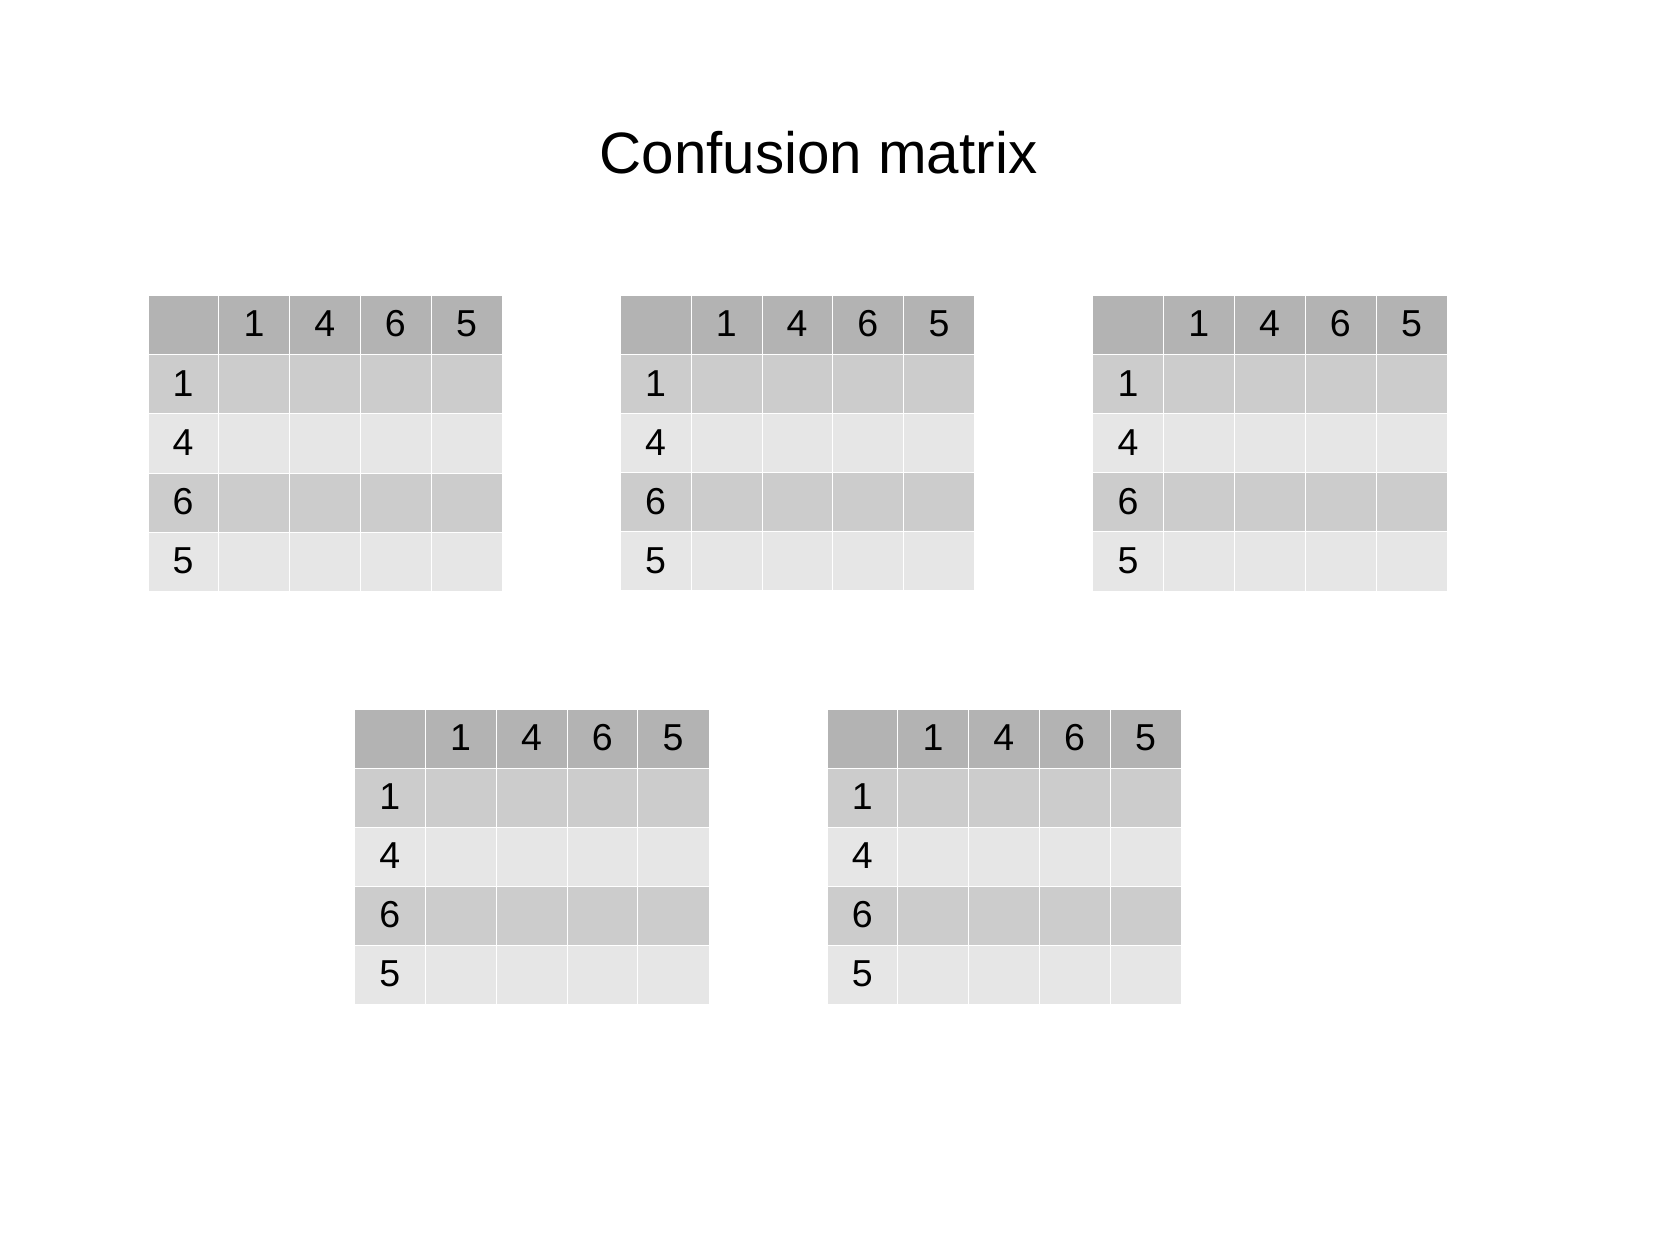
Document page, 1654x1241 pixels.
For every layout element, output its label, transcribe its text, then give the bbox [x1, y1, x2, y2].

table_cell [568, 887, 637, 945]
table_header 6 [361, 296, 431, 354]
table_cell [290, 533, 360, 591]
table_cell [898, 887, 968, 945]
table_cell [904, 473, 974, 531]
table_cell [426, 828, 496, 886]
table_cell [1306, 414, 1376, 472]
table_cell 4 [828, 828, 897, 886]
table_cell [432, 414, 502, 473]
table_cell [1235, 532, 1305, 591]
table_cell 4 [621, 414, 691, 472]
table_cell [426, 946, 496, 1004]
table_cell [432, 355, 502, 413]
table_cell 5 [828, 946, 897, 1004]
table_cell [833, 473, 903, 531]
table_cell 4 [355, 828, 425, 886]
table_cell [1111, 769, 1181, 827]
table_cell [904, 414, 974, 472]
table_header 4 [969, 710, 1039, 768]
table_cell [638, 887, 709, 945]
table_cell [1040, 769, 1110, 827]
table_cell 1 [828, 769, 897, 827]
table_cell [763, 414, 832, 472]
table_cell 5 [1093, 532, 1163, 591]
table_header 1 [898, 710, 968, 768]
table_cell [969, 887, 1039, 945]
table_cell 4 [1093, 414, 1163, 472]
table_header 5 [904, 296, 974, 354]
table_cell [969, 828, 1039, 886]
table_cell [1040, 828, 1110, 886]
table_cell [361, 474, 431, 532]
title Confusion matrix [82, 49, 1571, 257]
table_header 1 [1164, 296, 1234, 354]
table_cell [1377, 532, 1447, 591]
table_cell 1 [355, 769, 425, 827]
table_cell [1377, 473, 1447, 531]
table_cell [568, 769, 637, 827]
table_cell [692, 532, 762, 590]
table_cell [1235, 414, 1305, 472]
table_cell [1306, 355, 1376, 413]
table_cell [692, 414, 762, 472]
table_cell [1377, 414, 1447, 472]
table_header 5 [1377, 296, 1447, 354]
table_cell [1040, 946, 1110, 1004]
table_header [355, 710, 425, 768]
table_header 5 [432, 296, 502, 354]
table_cell [1377, 355, 1447, 413]
table_cell [1164, 355, 1234, 413]
table_cell 5 [149, 533, 218, 591]
table_cell [763, 355, 832, 413]
table_cell [1306, 473, 1376, 531]
table_cell [692, 473, 762, 531]
table_header 1 [219, 296, 289, 354]
table_header 6 [1040, 710, 1110, 768]
table_cell [763, 473, 832, 531]
table_cell [763, 532, 832, 590]
table_cell [426, 769, 496, 827]
table_cell [426, 887, 496, 945]
table_cell [898, 946, 968, 1004]
table_cell [904, 532, 974, 590]
table_cell [361, 414, 431, 473]
table_cell 5 [621, 532, 691, 590]
table_header 6 [568, 710, 637, 768]
table_header 6 [833, 296, 903, 354]
table_cell 6 [355, 887, 425, 945]
table_cell [1111, 828, 1181, 886]
table_header 6 [1306, 296, 1376, 354]
table_cell [219, 474, 289, 532]
table_cell [833, 414, 903, 472]
table_cell [1040, 887, 1110, 945]
table_cell [432, 533, 502, 591]
table_cell [1111, 946, 1181, 1004]
table_cell [497, 946, 567, 1004]
table_cell [692, 355, 762, 413]
table_cell [1306, 532, 1376, 591]
table_cell [497, 887, 567, 945]
table_cell [361, 355, 431, 413]
table_cell [638, 946, 709, 1004]
table_header [149, 296, 218, 354]
table_cell [219, 414, 289, 473]
table_cell 1 [621, 355, 691, 413]
table_cell [361, 533, 431, 591]
table_cell 1 [1093, 355, 1163, 413]
table_cell [497, 828, 567, 886]
table_cell [432, 474, 502, 532]
table_cell [833, 532, 903, 590]
table_header [828, 710, 897, 768]
table_cell 1 [149, 355, 218, 413]
table_cell [904, 355, 974, 413]
table_cell [1164, 473, 1234, 531]
table_header 1 [692, 296, 762, 354]
table_cell [290, 355, 360, 413]
table_cell [497, 769, 567, 827]
table_cell 6 [149, 474, 218, 532]
table_cell [1164, 414, 1234, 472]
table_cell [1164, 532, 1234, 591]
table_cell [638, 769, 709, 827]
table_cell [568, 828, 637, 886]
table_header 4 [290, 296, 360, 354]
table_cell [898, 769, 968, 827]
table_header 4 [1235, 296, 1305, 354]
table_cell [1111, 887, 1181, 945]
table_header 1 [426, 710, 496, 768]
table_cell [969, 769, 1039, 827]
table_cell [290, 414, 360, 473]
table_cell [898, 828, 968, 886]
table_cell [568, 946, 637, 1004]
table_cell [638, 828, 709, 886]
table_cell [219, 355, 289, 413]
table_cell 6 [828, 887, 897, 945]
table_cell 6 [621, 473, 691, 531]
table_header 4 [763, 296, 832, 354]
table_header [1093, 296, 1163, 354]
table_cell [290, 474, 360, 532]
table_cell [833, 355, 903, 413]
table_cell [219, 533, 289, 591]
table_header 5 [638, 710, 709, 768]
table_header 4 [497, 710, 567, 768]
table_header 5 [1111, 710, 1181, 768]
table_cell 5 [355, 946, 425, 1004]
table_cell [1235, 473, 1305, 531]
table_cell [1235, 355, 1305, 413]
table_cell [969, 946, 1039, 1004]
table_header [621, 296, 691, 354]
table_cell 6 [1093, 473, 1163, 531]
table_cell 4 [149, 414, 218, 473]
